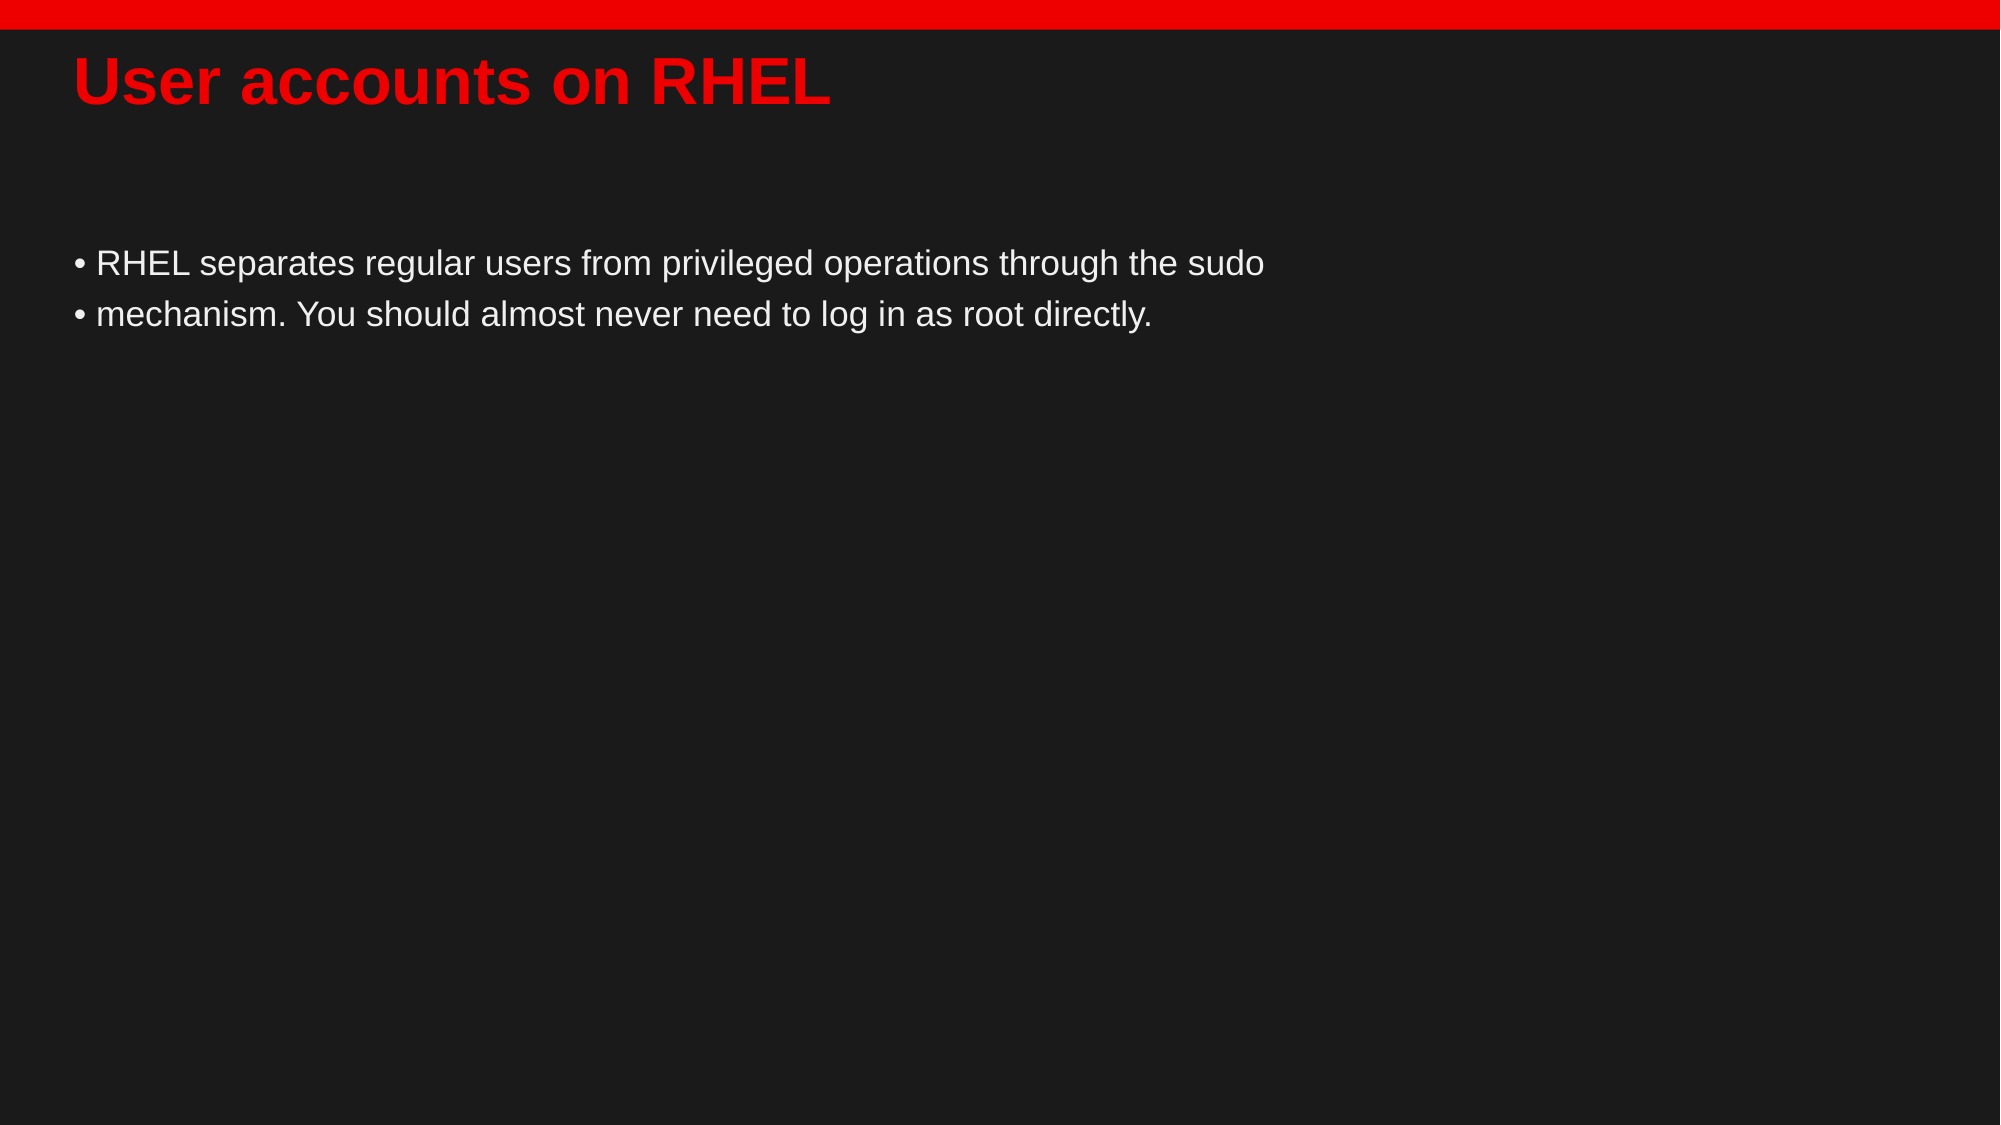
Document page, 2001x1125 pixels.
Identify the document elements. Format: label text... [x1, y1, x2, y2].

text_box • RHEL separates regular users from privileged operations through the sudo • mechanism. You should almost never need to log in as root directly. [59, 236, 1942, 1037]
text_box User accounts on RHEL [59, 36, 1942, 208]
text_box [0, 0, 2001, 30]
